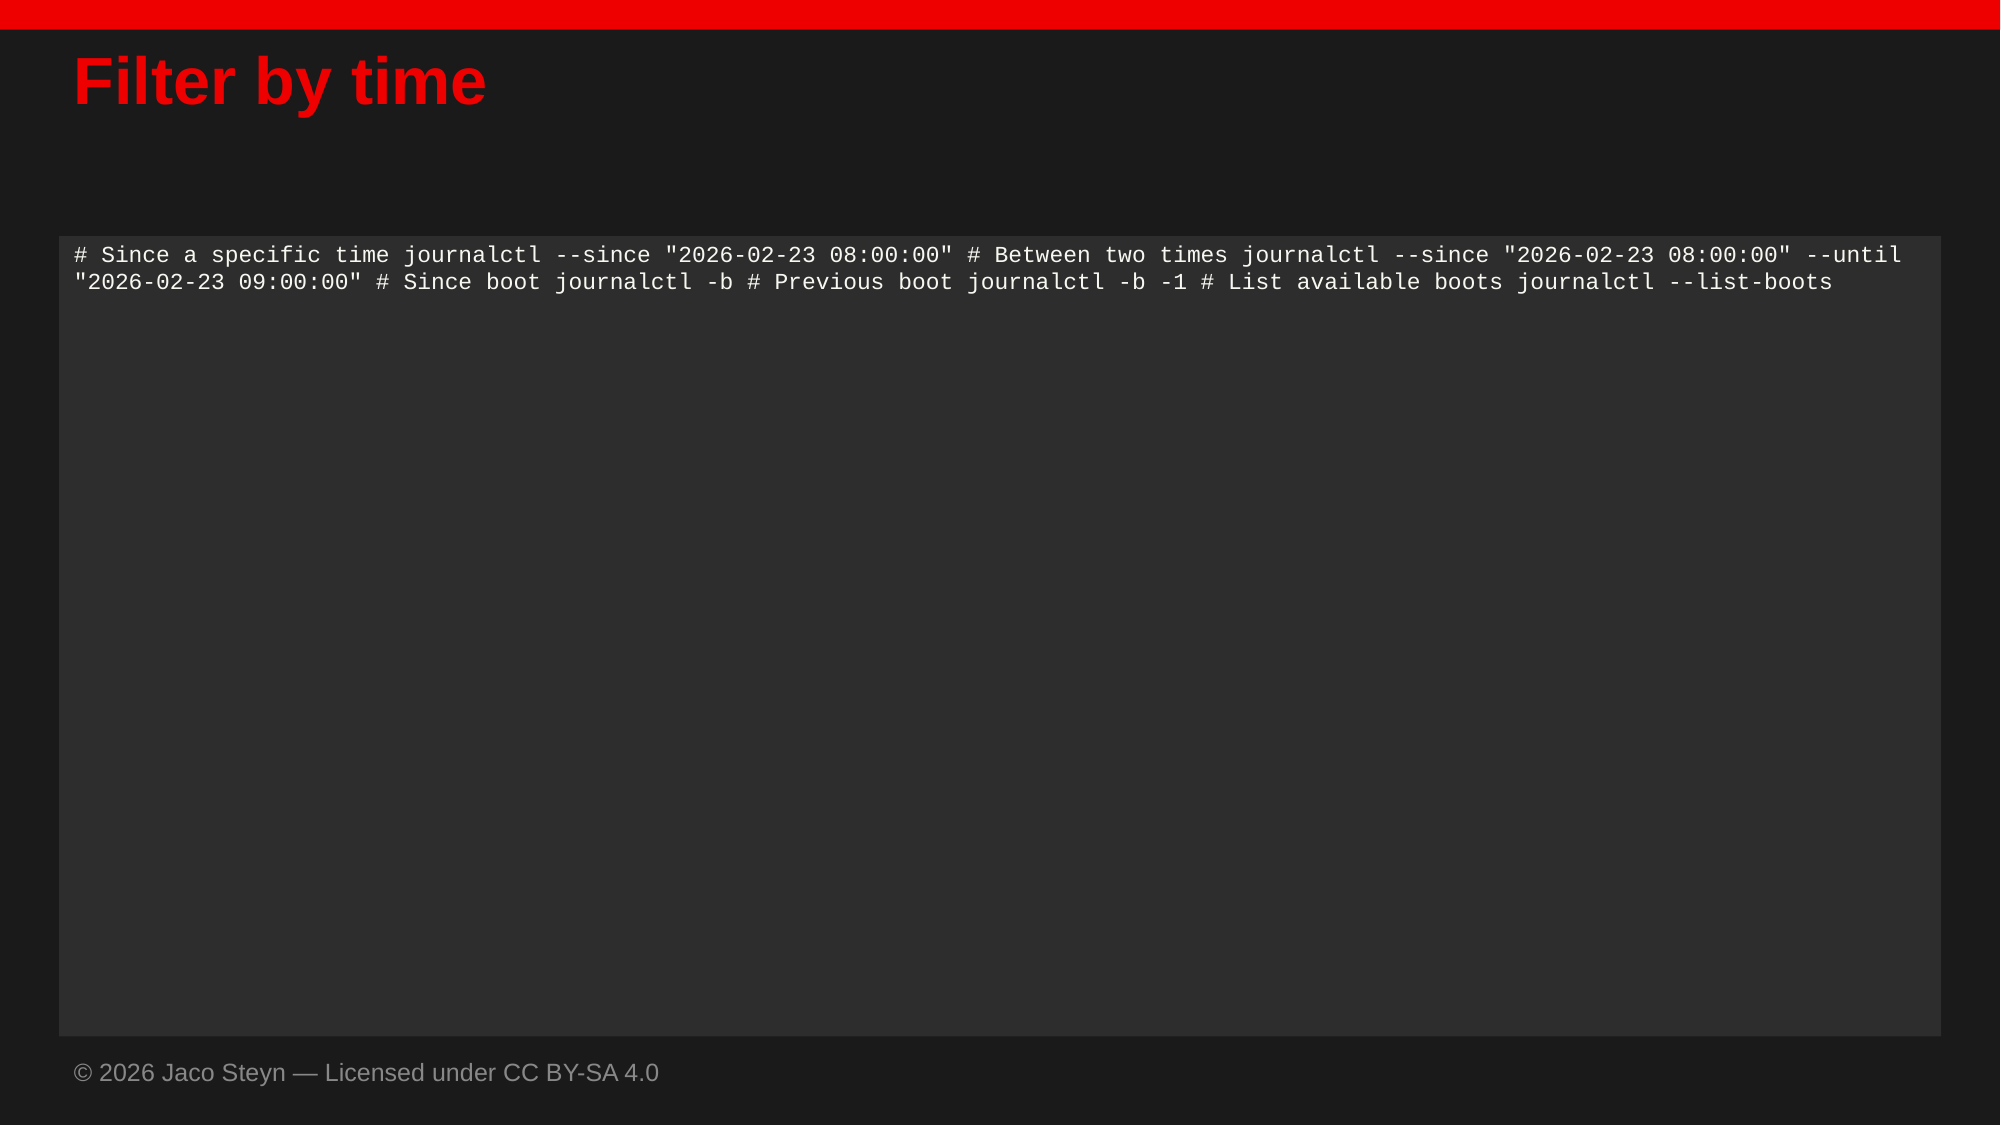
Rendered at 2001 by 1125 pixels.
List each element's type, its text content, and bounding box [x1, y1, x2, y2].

text_box © 2026 Jaco Steyn — Licensed under CC BY-SA 4.0 [59, 1051, 1942, 1093]
text_box [0, 0, 2001, 30]
text_box Filter by time [59, 36, 1942, 208]
text_box # Since a specific time journalctl --since "2026-02-23 08:00:00" # Between two times journalctl --since "2026-02-23 08:00:00" --until "2026-02-23 09:00:00" # Since boot journalctl -b # Previous boot journalctl -b -1 # List available boots journalctl --list-boots [59, 236, 1942, 1037]
